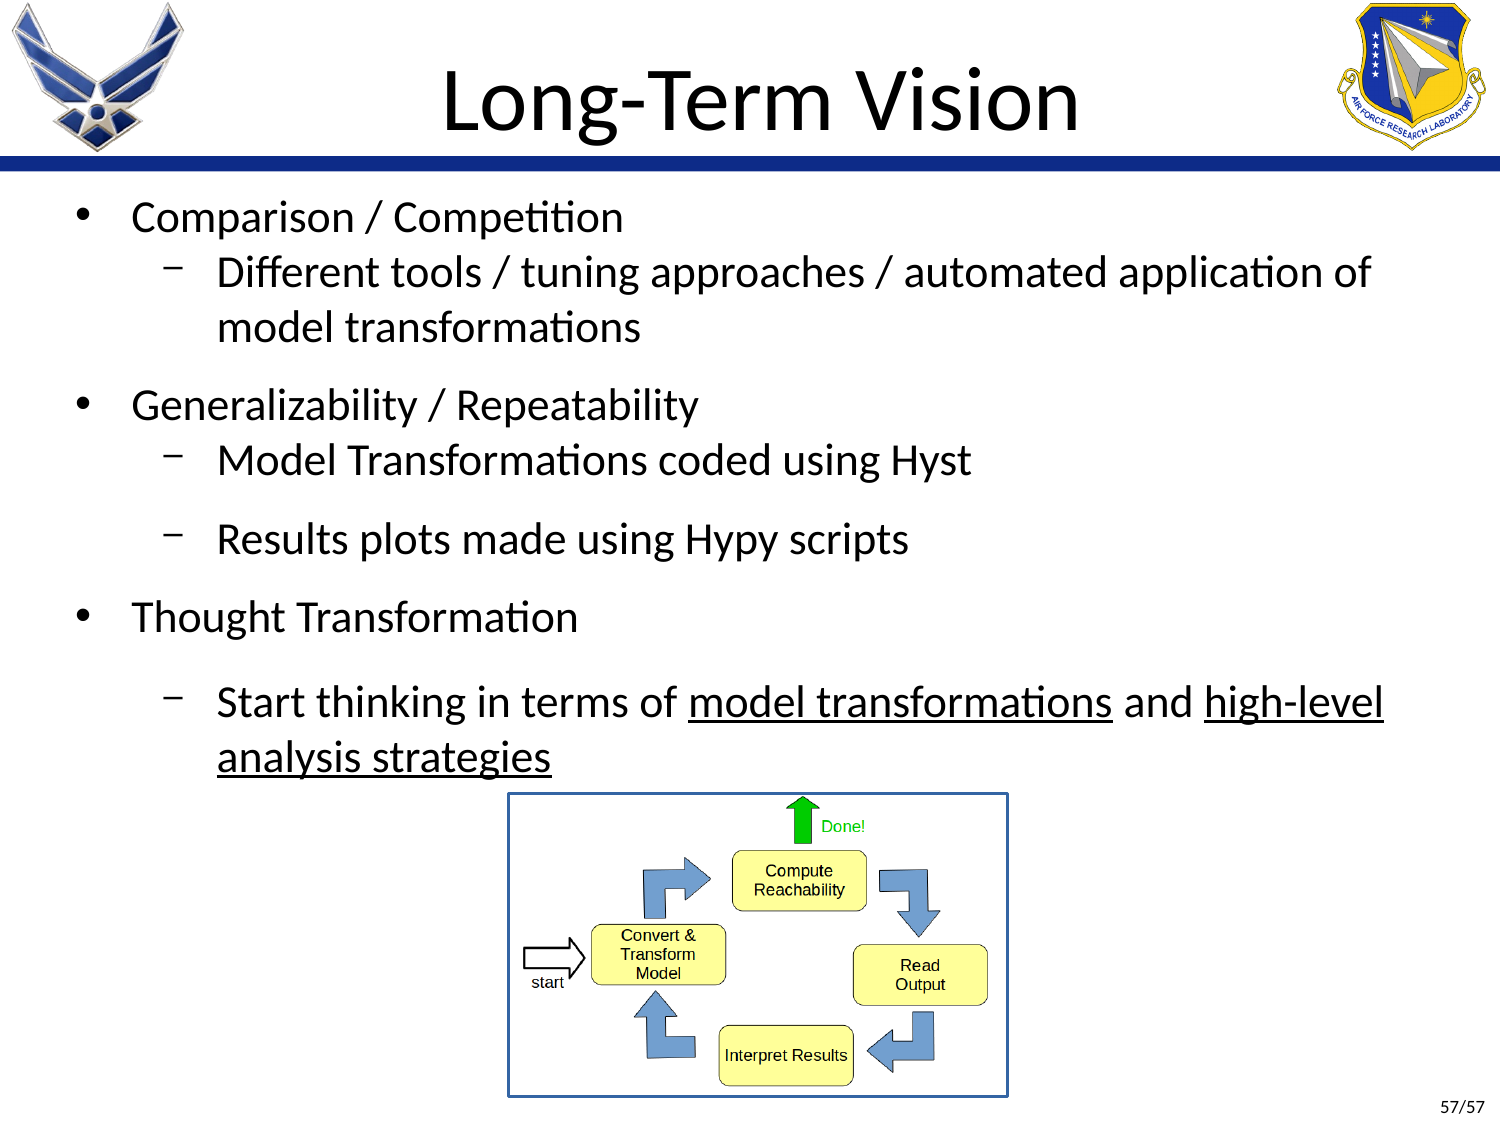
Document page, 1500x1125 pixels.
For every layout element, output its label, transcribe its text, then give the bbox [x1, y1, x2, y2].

picture [2, 0, 87, 156]
picture [1438, 3, 1486, 151]
list Comparison / Competition Different tools / tuning approaches / automated application of model transformations Generalizability / Repeatability Model Transformations coded using Hyst Results plots made using Hypy scripts Thought Transformation Start thinking in terms of model transformations and high-level analysis strategies [60, 178, 1456, 1087]
title Long-Term Vision [87, 0, 1438, 178]
picture [510, 795, 1006, 1096]
